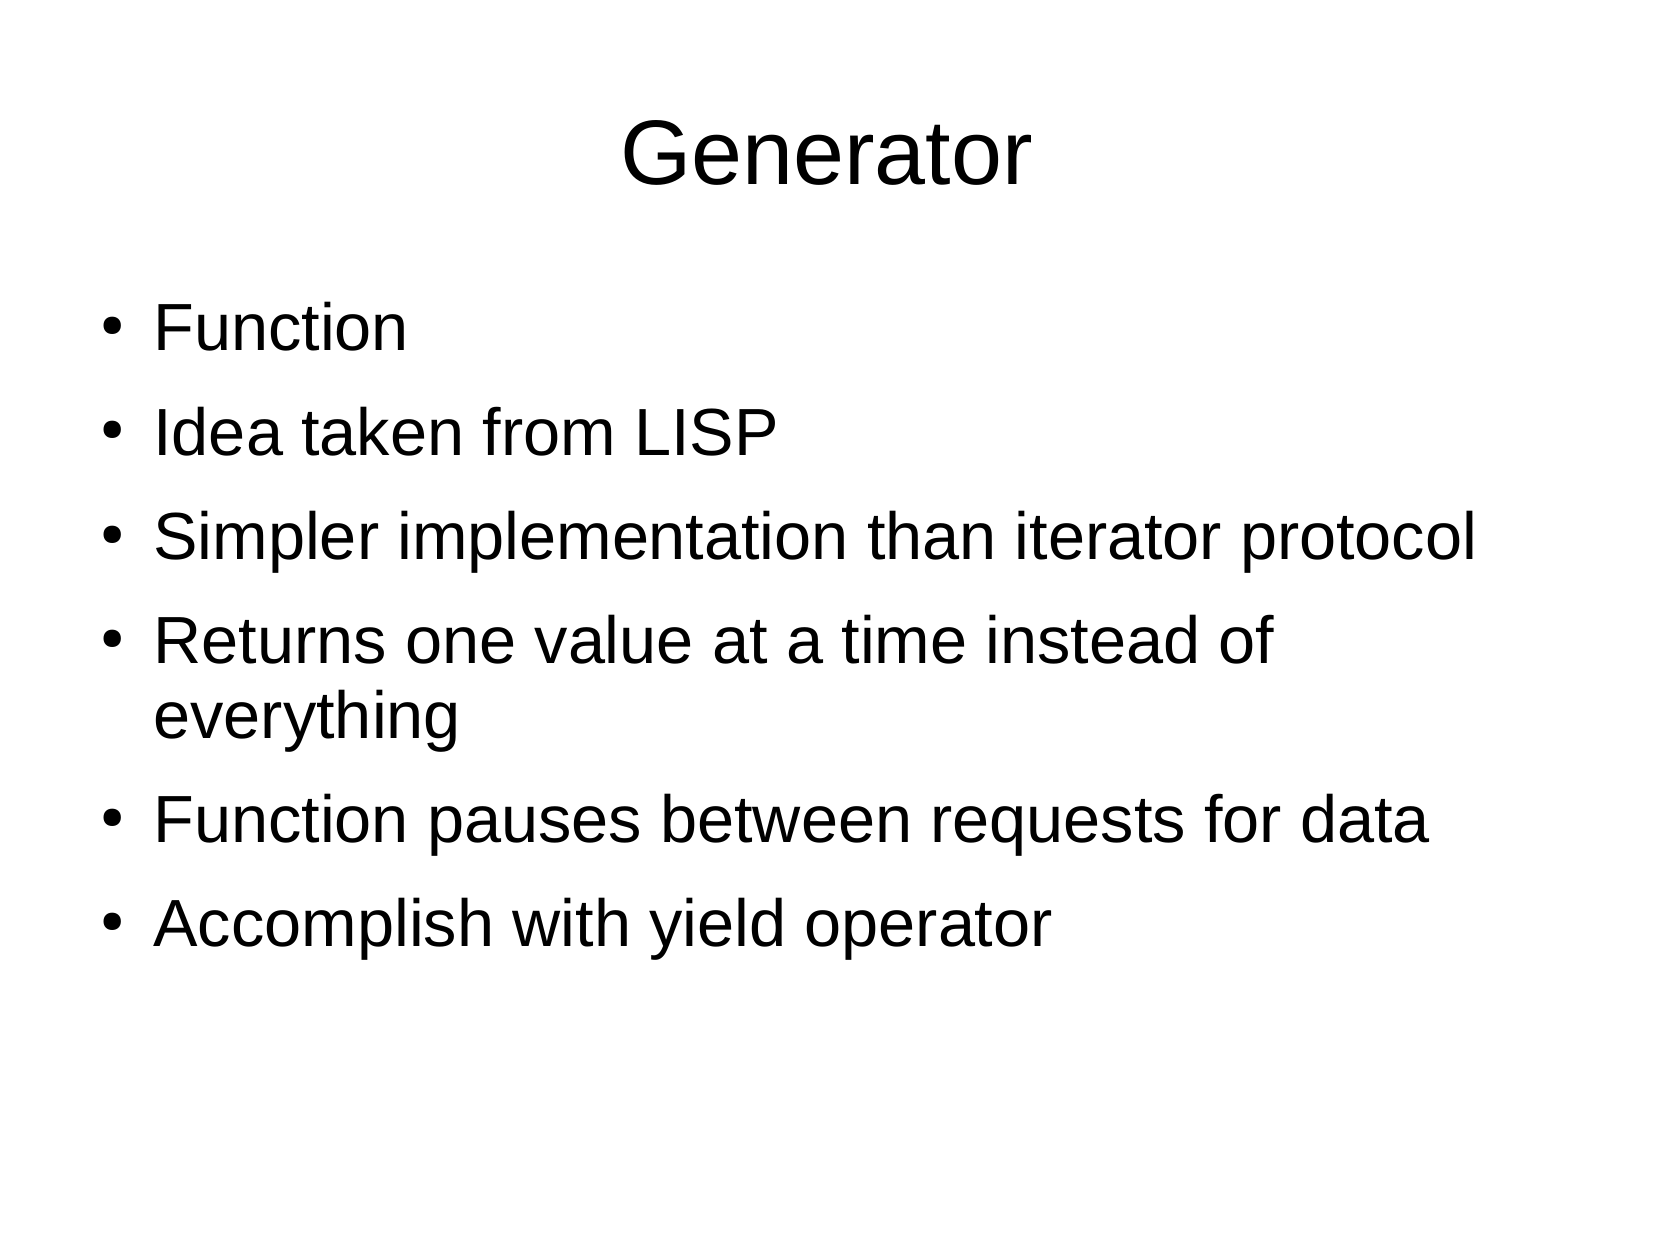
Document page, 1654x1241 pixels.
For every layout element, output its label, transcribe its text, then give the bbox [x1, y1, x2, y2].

list Function Idea taken from LISP Simpler implementation than iterator protocol Returns one value at a time instead of everything Function pauses between requests for data Accomplish with yield operator [82, 290, 1571, 1109]
title Generator [82, 49, 1571, 257]
